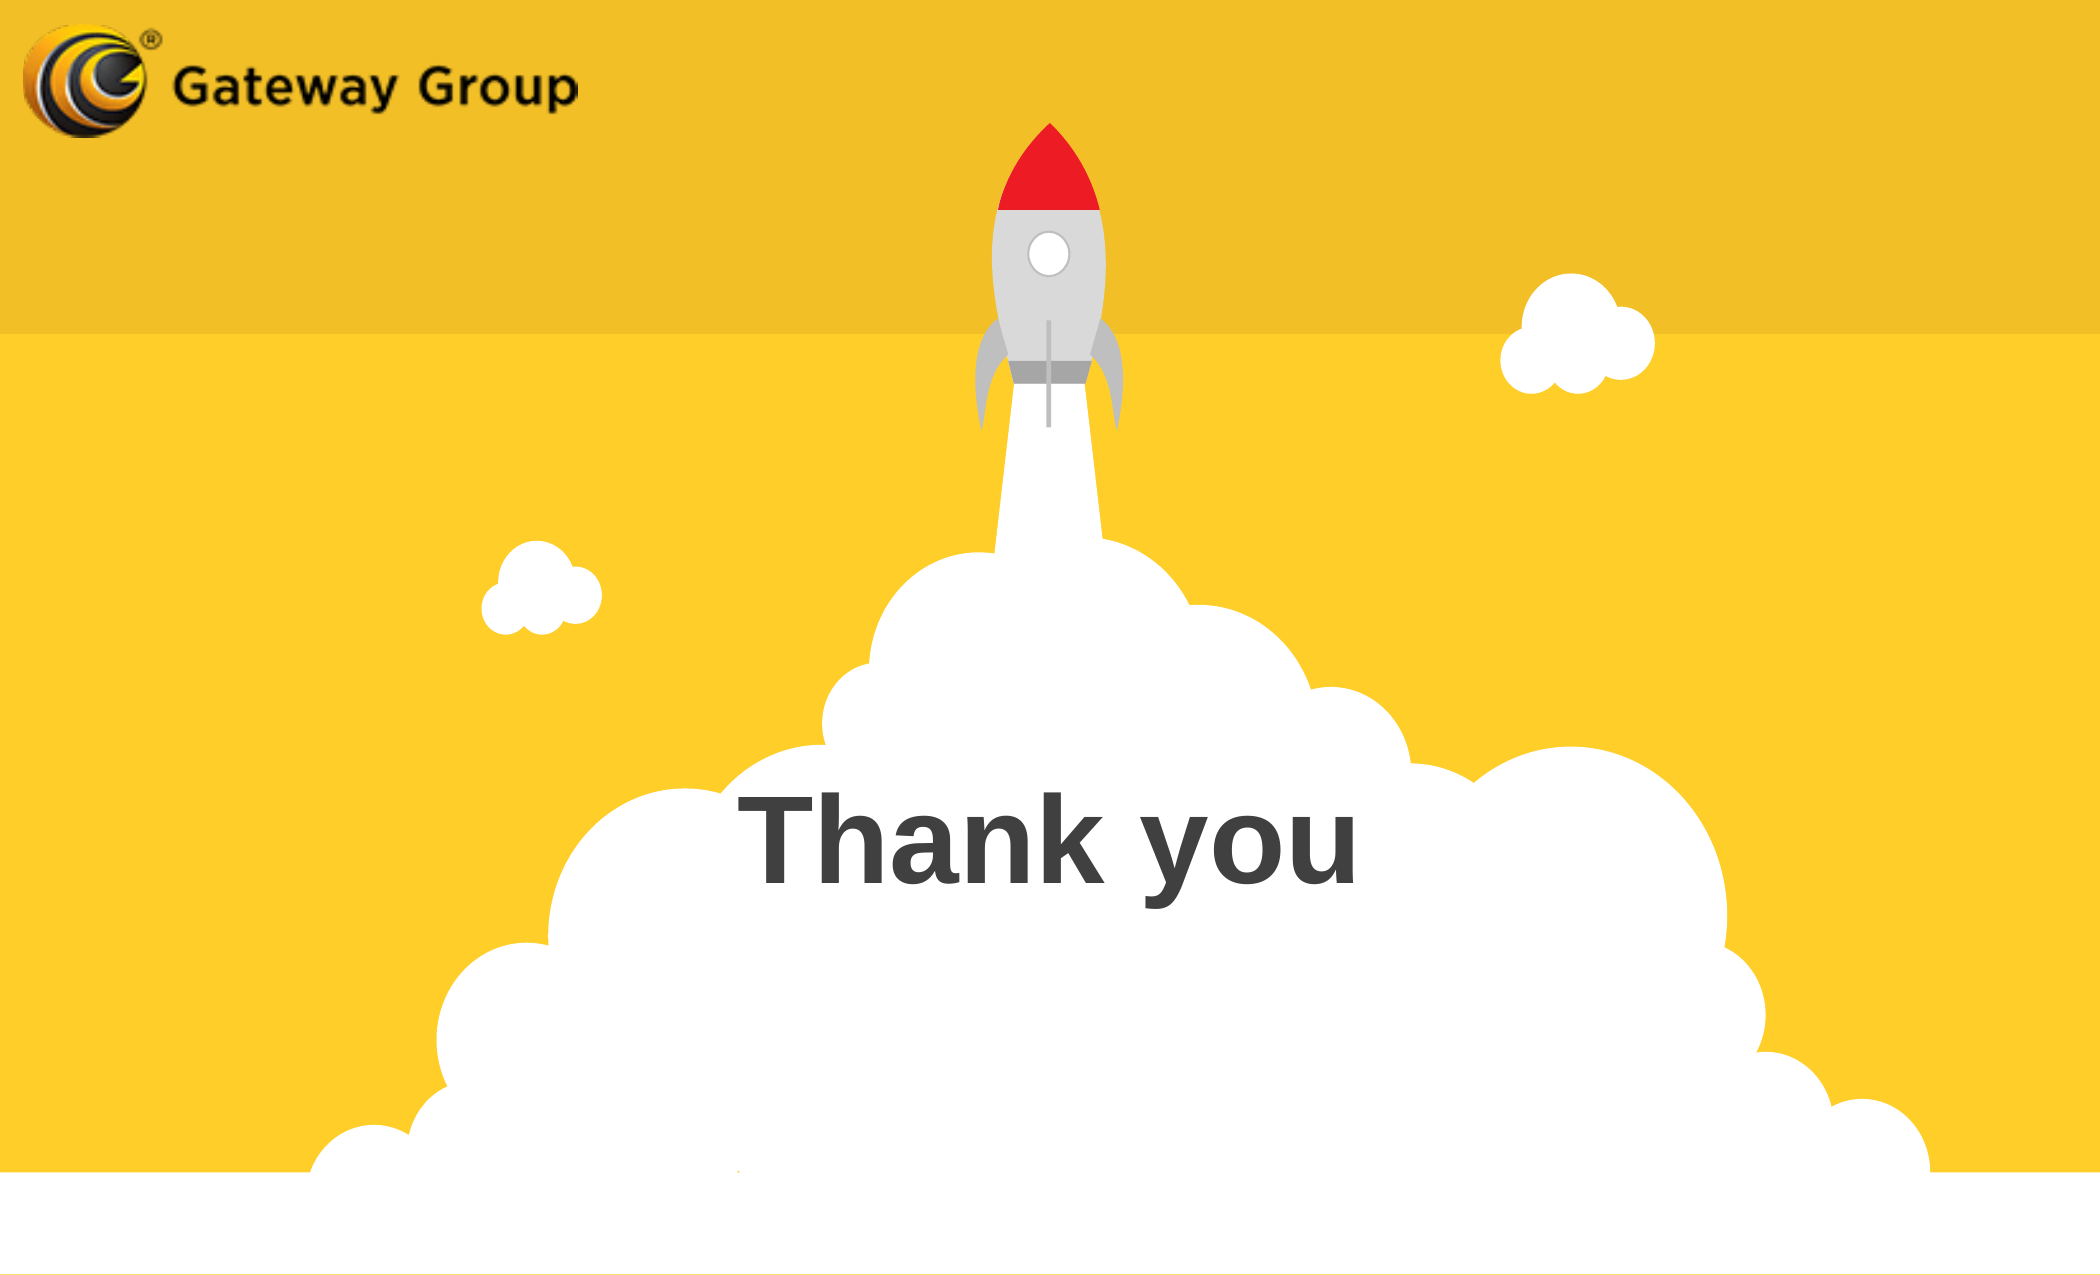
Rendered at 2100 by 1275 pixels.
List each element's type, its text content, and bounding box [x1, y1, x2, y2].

text_box Thank you [0, 762, 2100, 905]
picture [23, 24, 578, 138]
